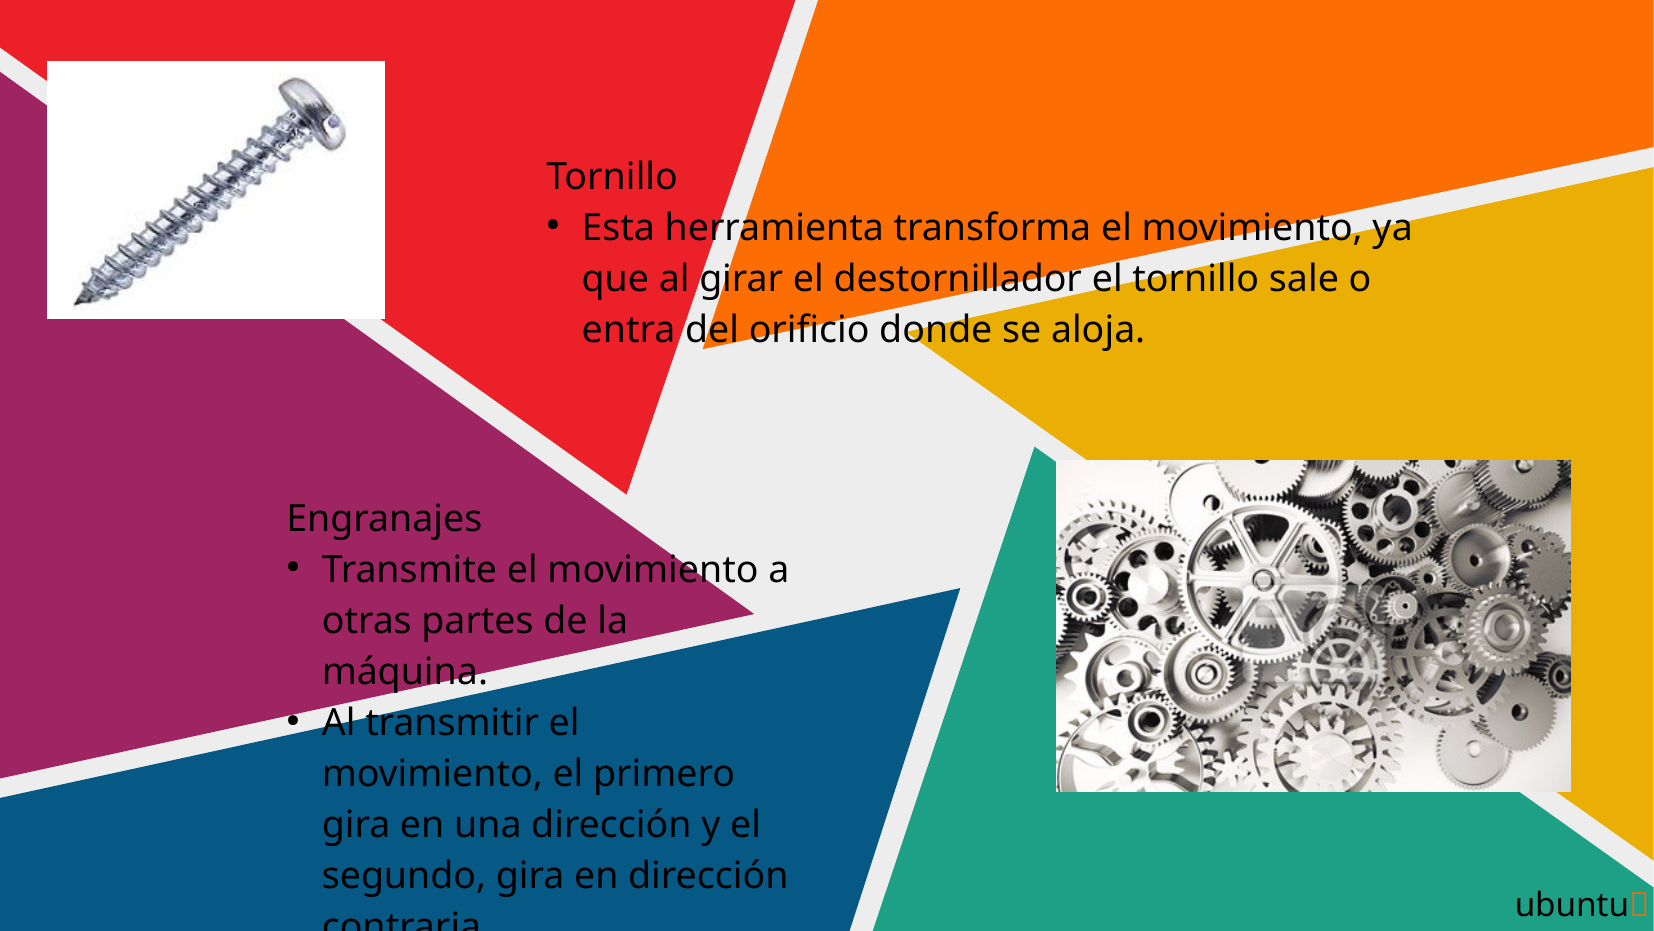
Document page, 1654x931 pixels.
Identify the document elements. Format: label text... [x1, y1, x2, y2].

text_box ubuntu [1500, 874, 1654, 931]
picture [47, 61, 385, 319]
text_box Engranajes Transmite el movimiento a otras partes de la máquina. Al transmitir el movimiento, el primero gira en una dirección y el segundo, gira en dirección contraria. [271, 484, 815, 796]
picture [1056, 460, 1571, 792]
text_box Tornillo Esta herramienta transforma el movimiento, ya que al girar el destornillador el tornillo sale o entra del orificio donde se aloja. [531, 141, 1465, 326]
